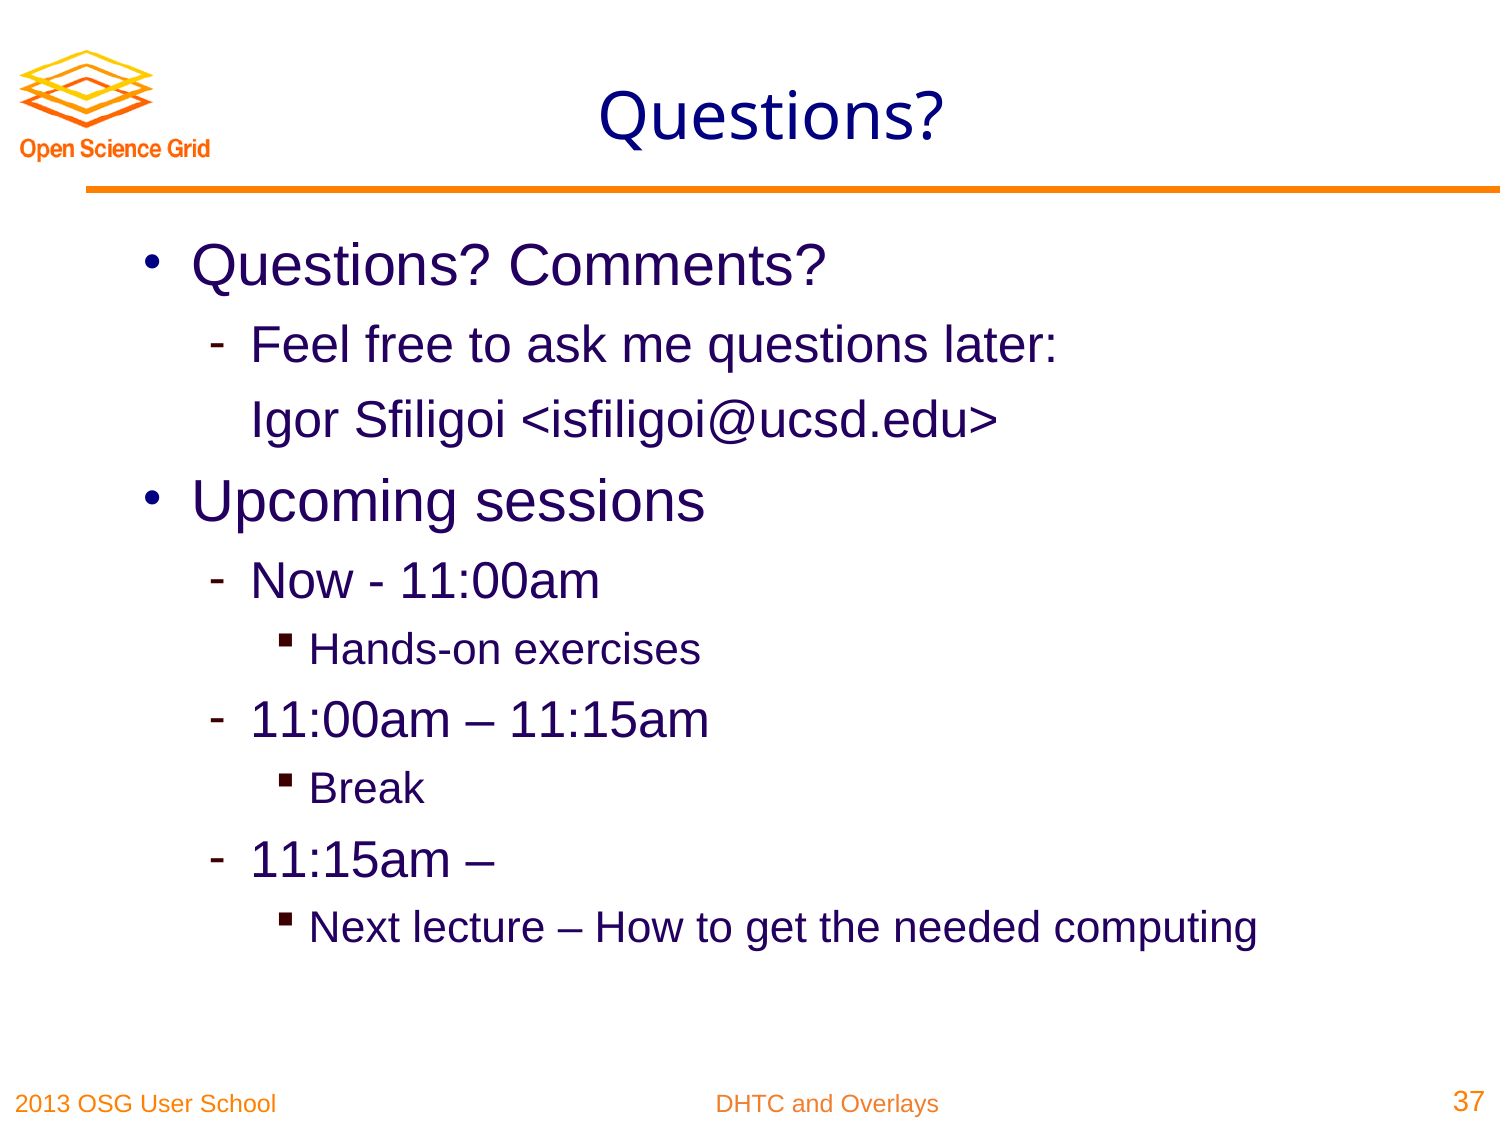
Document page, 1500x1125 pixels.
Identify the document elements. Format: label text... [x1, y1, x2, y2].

title Questions? [201, 11, 1342, 214]
picture [0, 27, 201, 179]
list Questions? Comments? Feel free to ask me questions later: Igor Sfiligoi <isfiligoi@ucsd.edu> Upcoming sessions Now - 11:00am Hands-on exercises 11:00am – 11:15am Break 11:15am – Next lecture – How to get the needed computing [127, 218, 1403, 962]
text_box <number> [1431, 1050, 1500, 1125]
